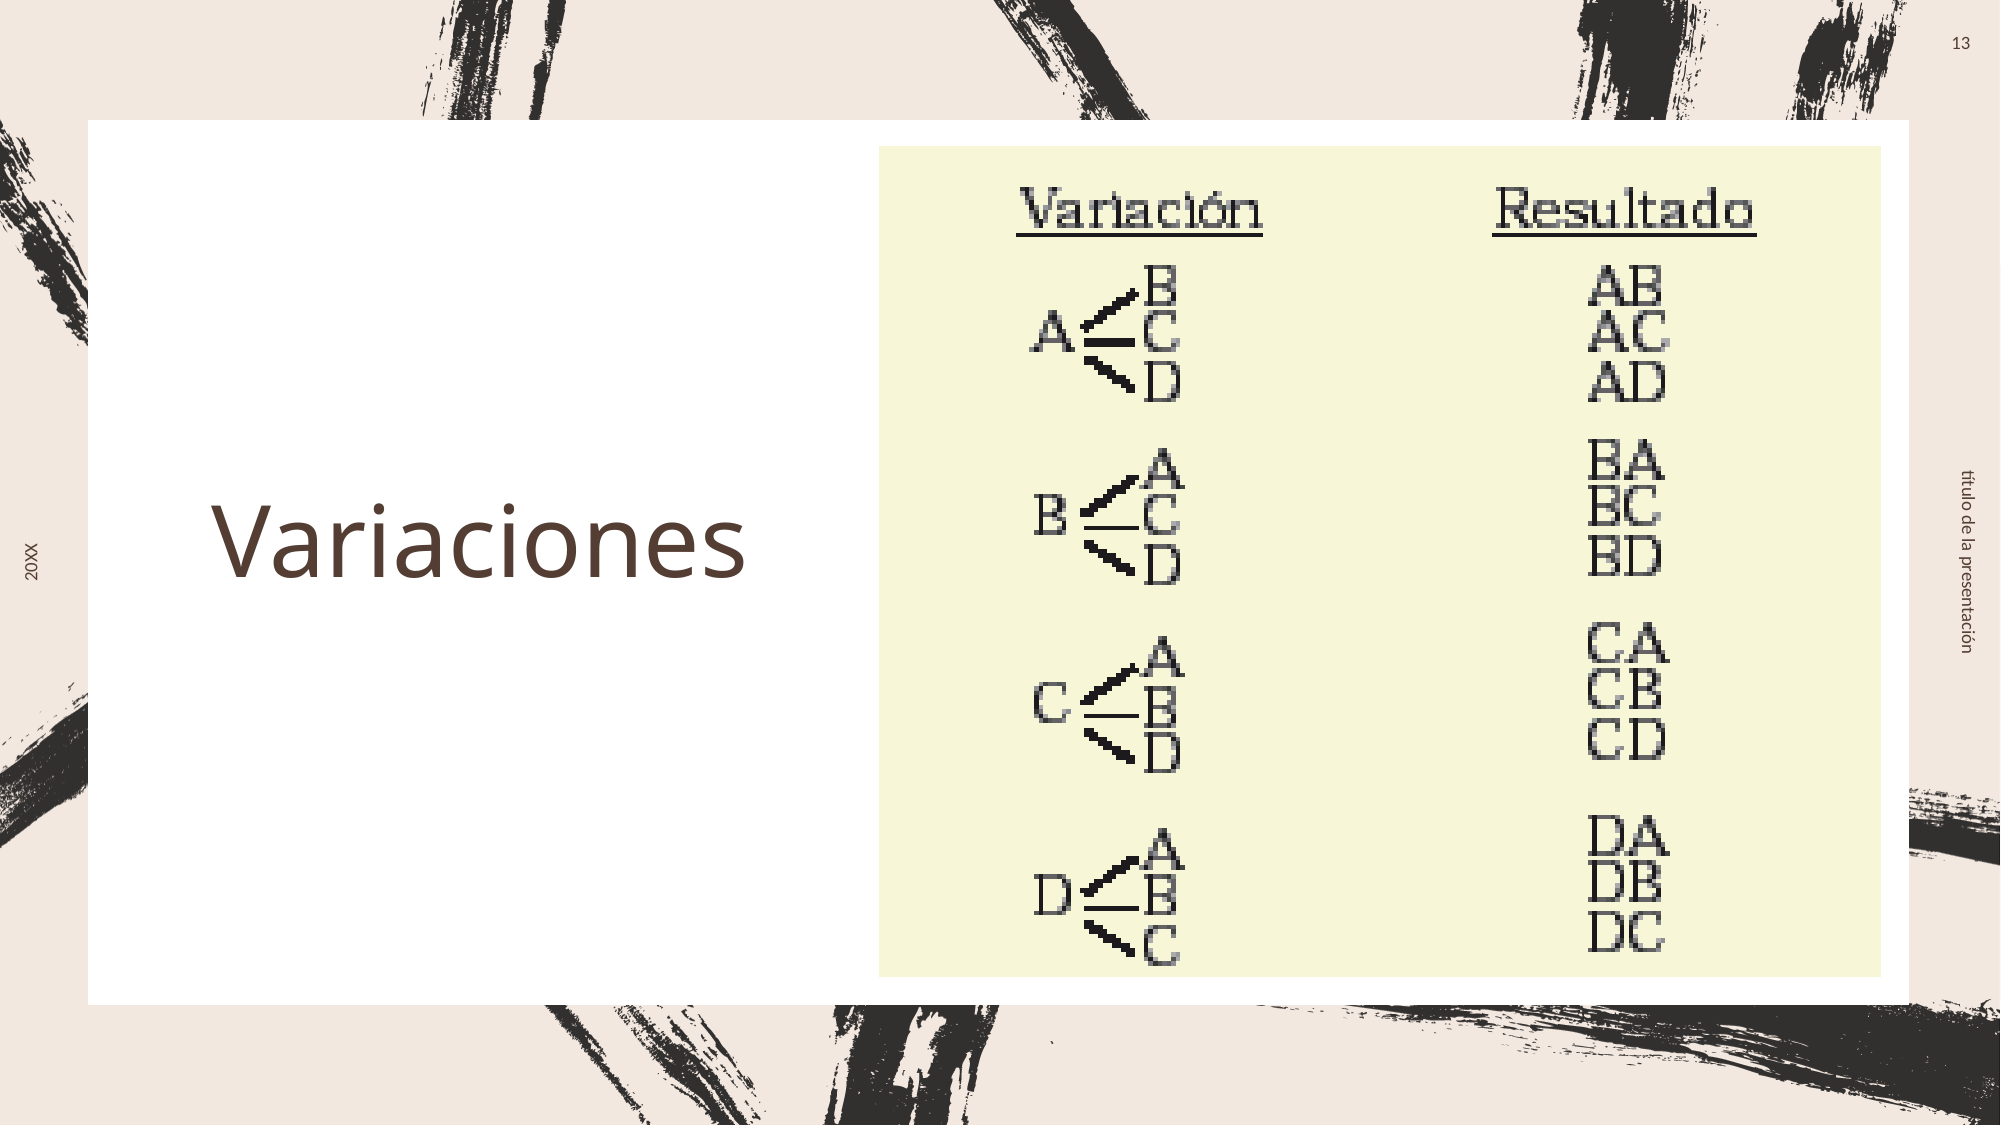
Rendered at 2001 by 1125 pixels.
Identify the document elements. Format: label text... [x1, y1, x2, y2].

text_box [0, 0, 2000, 1125]
footer título de la presentación [1939, 277, 2000, 848]
title Variaciones [196, 484, 820, 942]
slide_number 13 [1922, 2, 2000, 81]
picture [879, 146, 1881, 977]
slide_number 20XX [0, 277, 60, 848]
